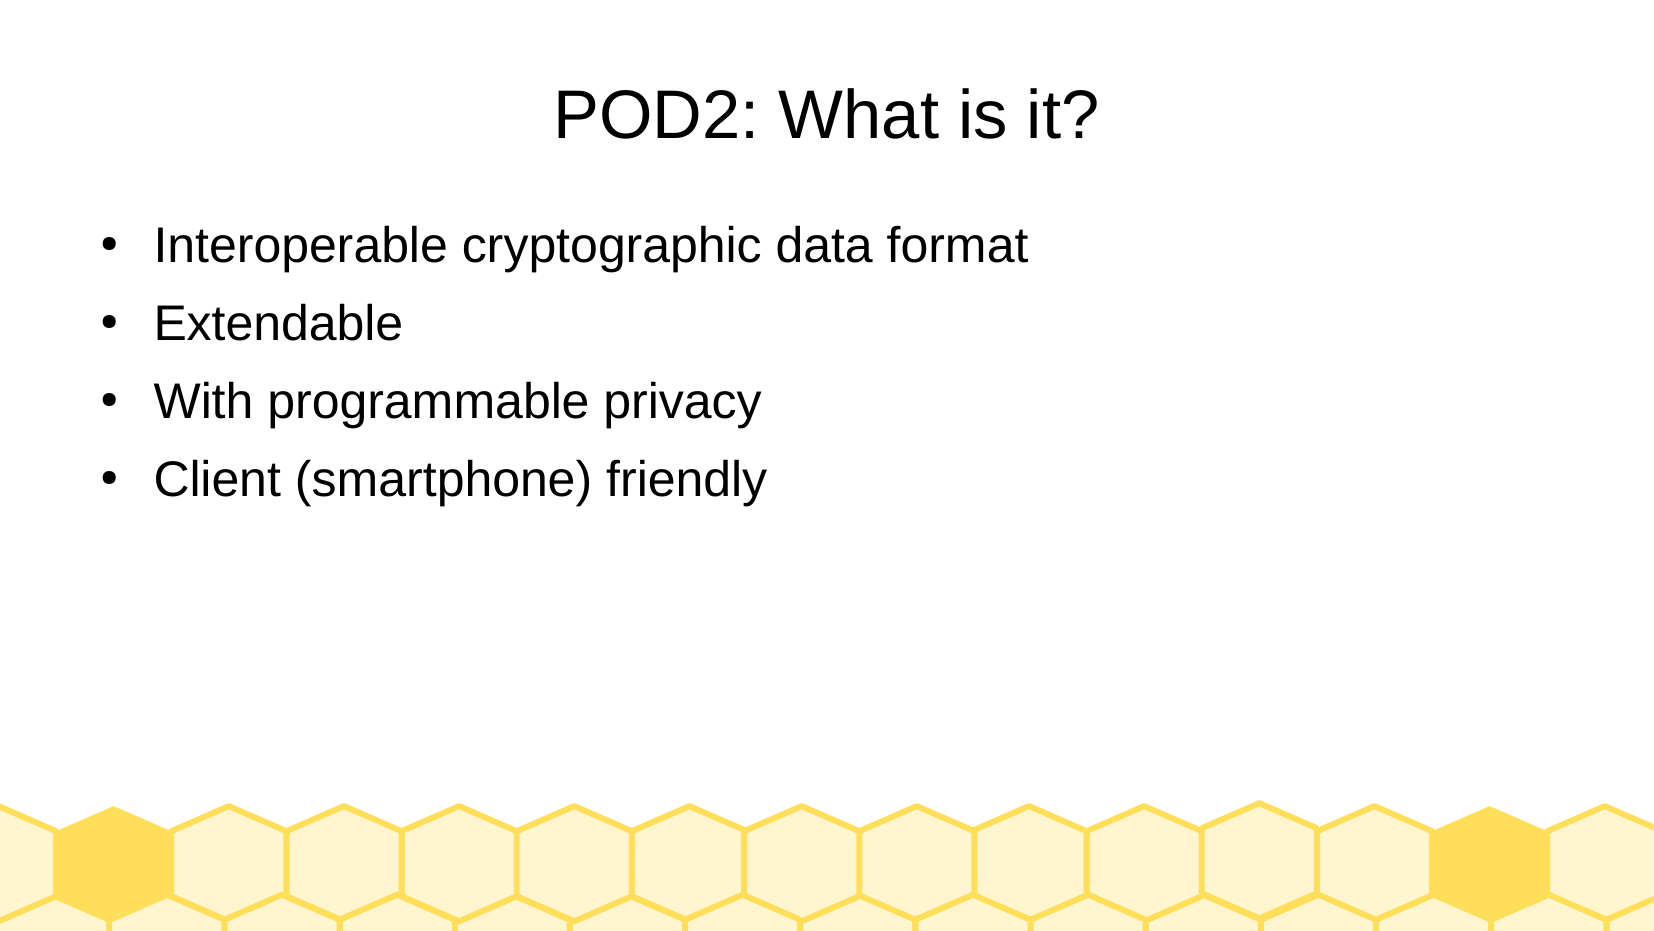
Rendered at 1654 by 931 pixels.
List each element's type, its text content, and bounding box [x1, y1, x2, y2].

title POD2: What is it? [82, 37, 1571, 193]
list Interoperable cryptographic data format Extendable With programmable privacy Client (smartphone) friendly [82, 217, 1571, 758]
